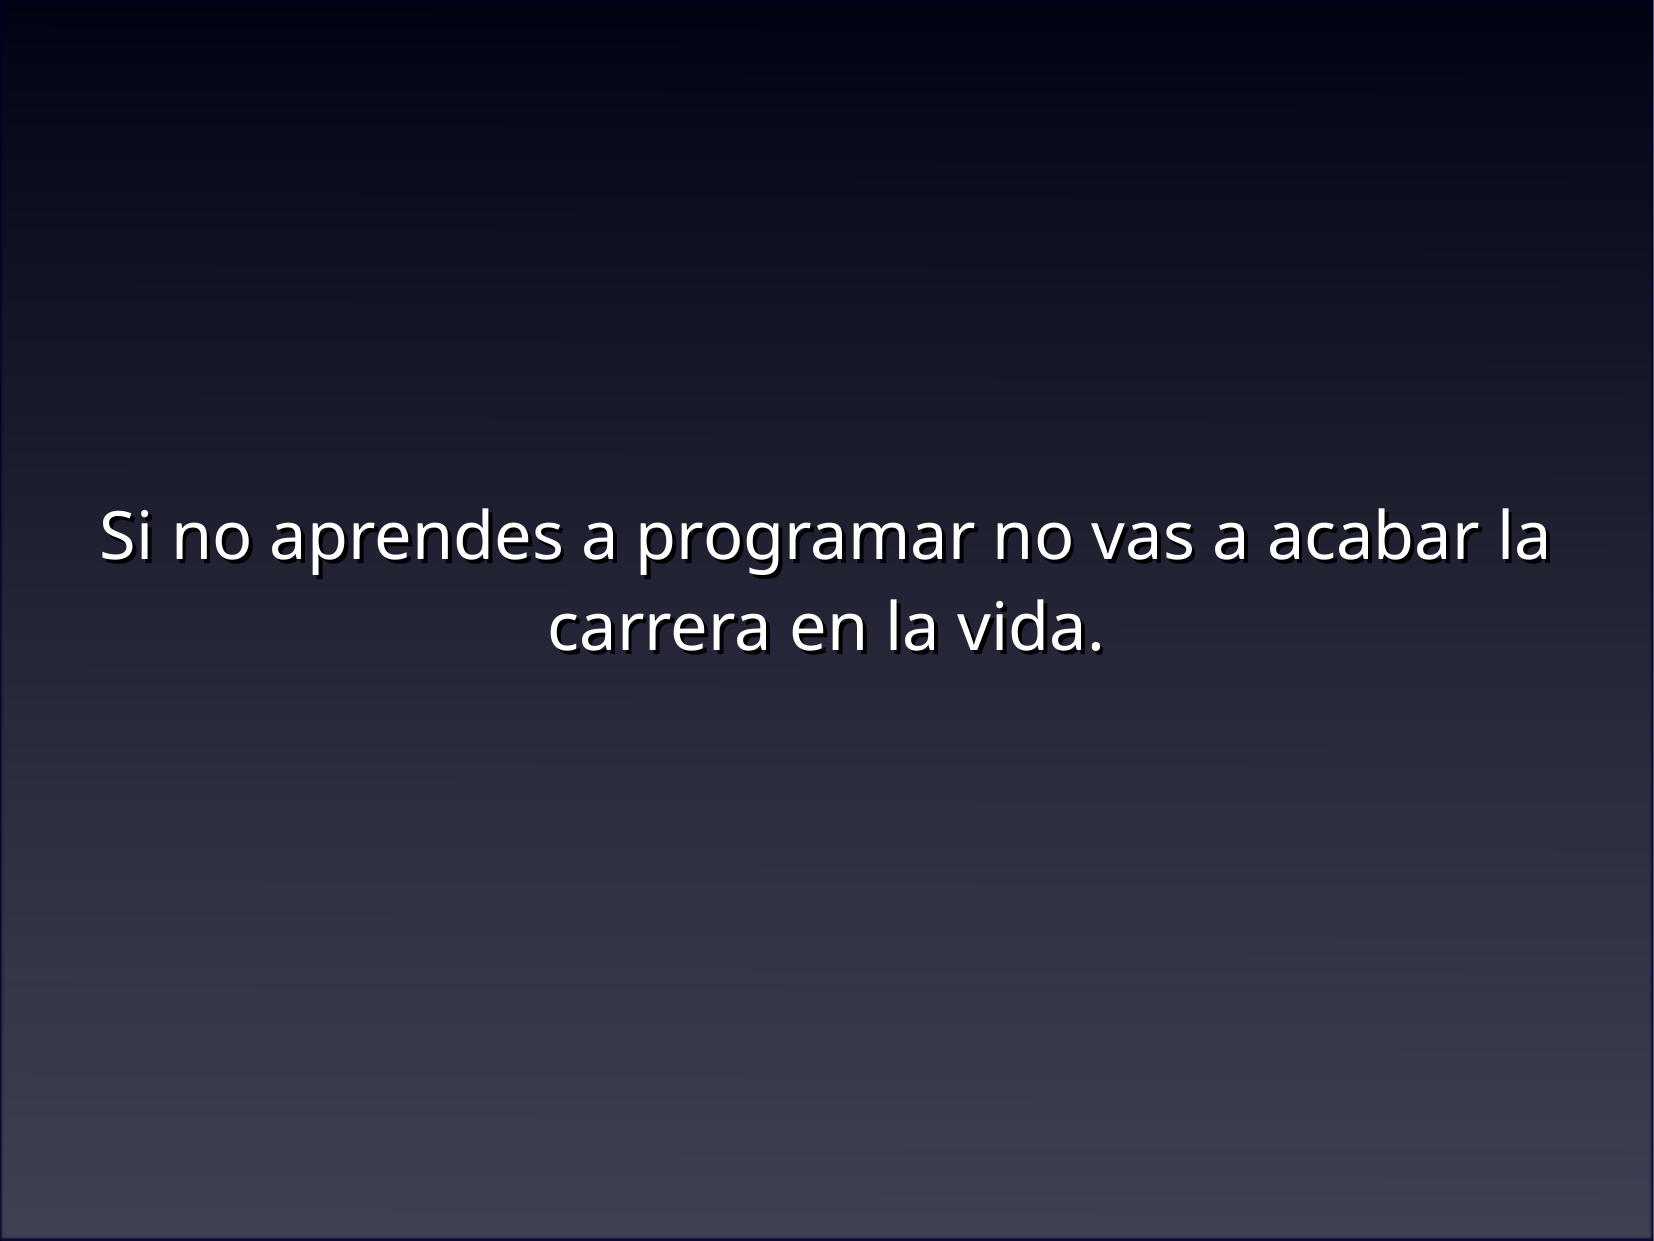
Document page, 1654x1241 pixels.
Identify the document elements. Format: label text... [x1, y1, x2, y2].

picture [0, 0, 1654, 1241]
subtitle Si no aprendes a programar no vas a acabar la carrera en la vida. [82, 56, 1571, 1102]
